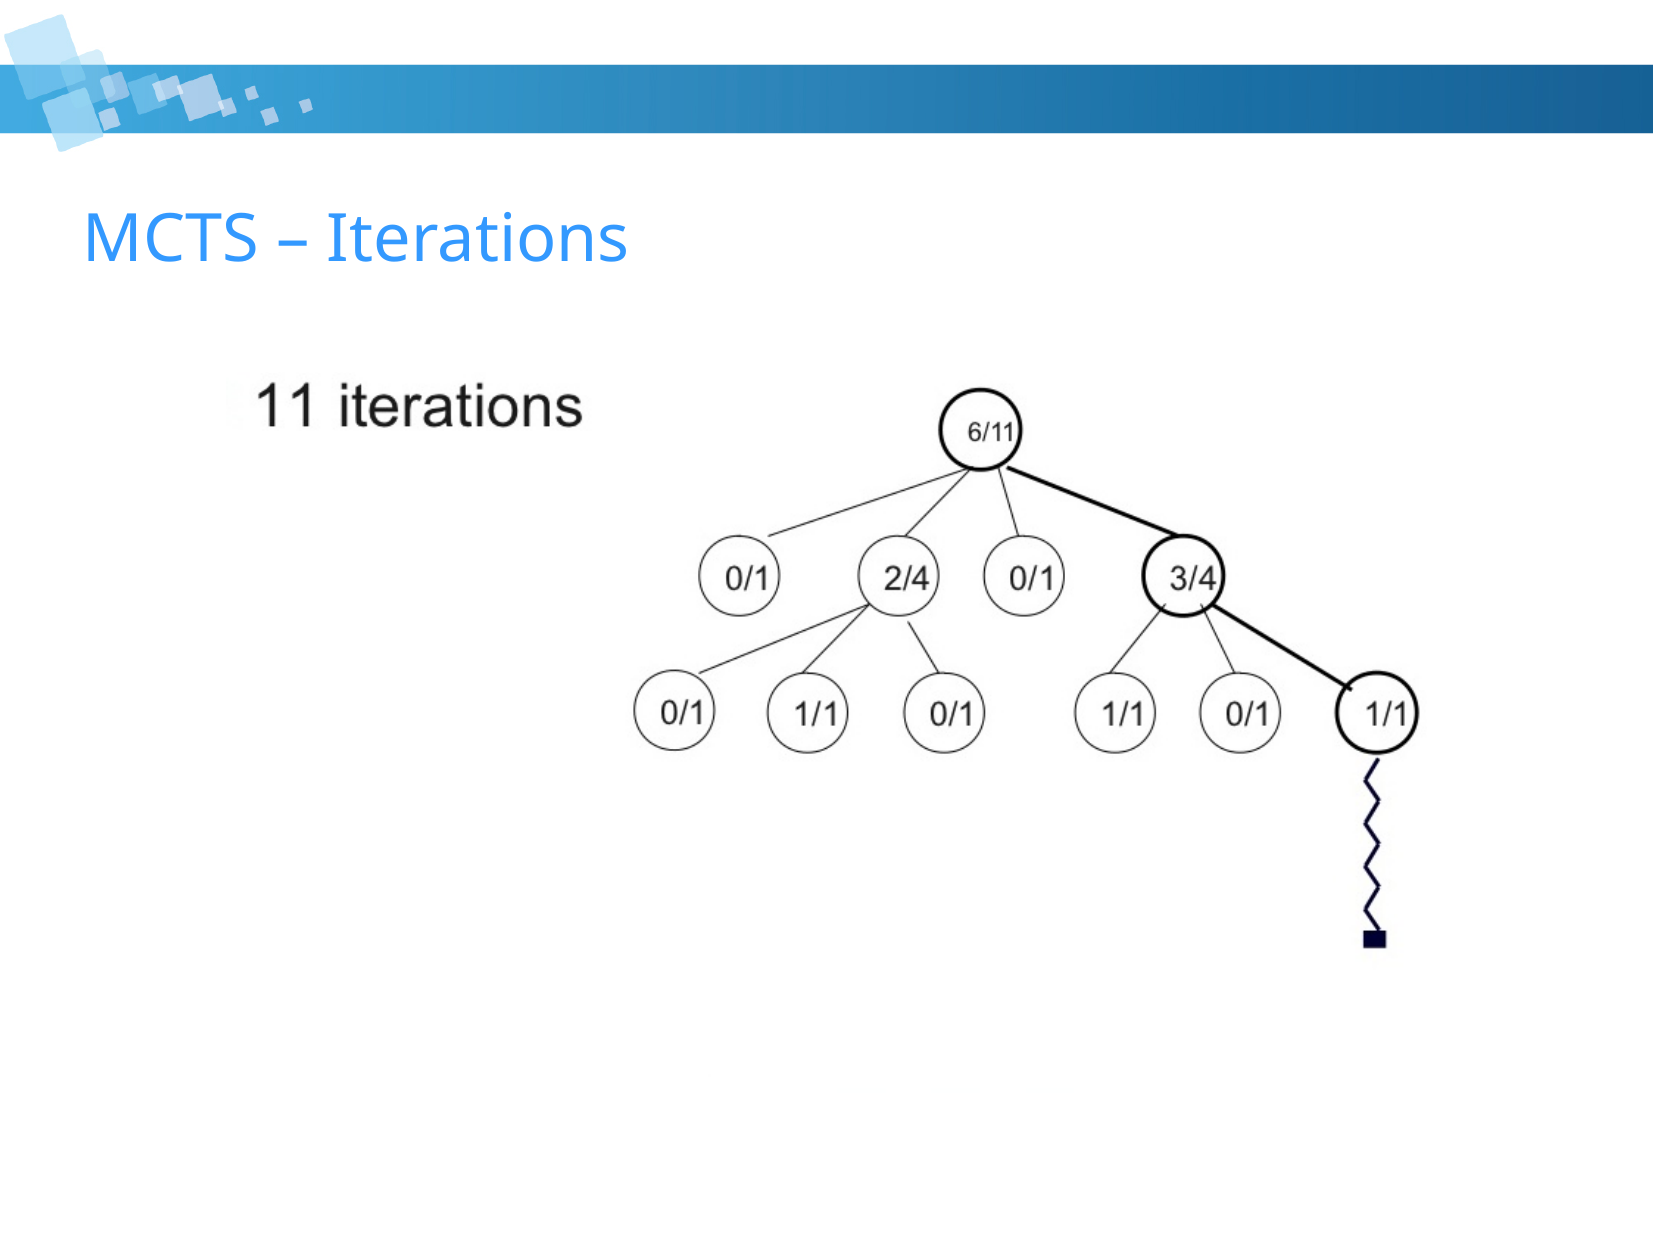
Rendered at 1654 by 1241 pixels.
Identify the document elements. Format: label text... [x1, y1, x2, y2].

picture [0, 0, 1653, 1238]
title MCTS – Iterations [82, 132, 1571, 340]
